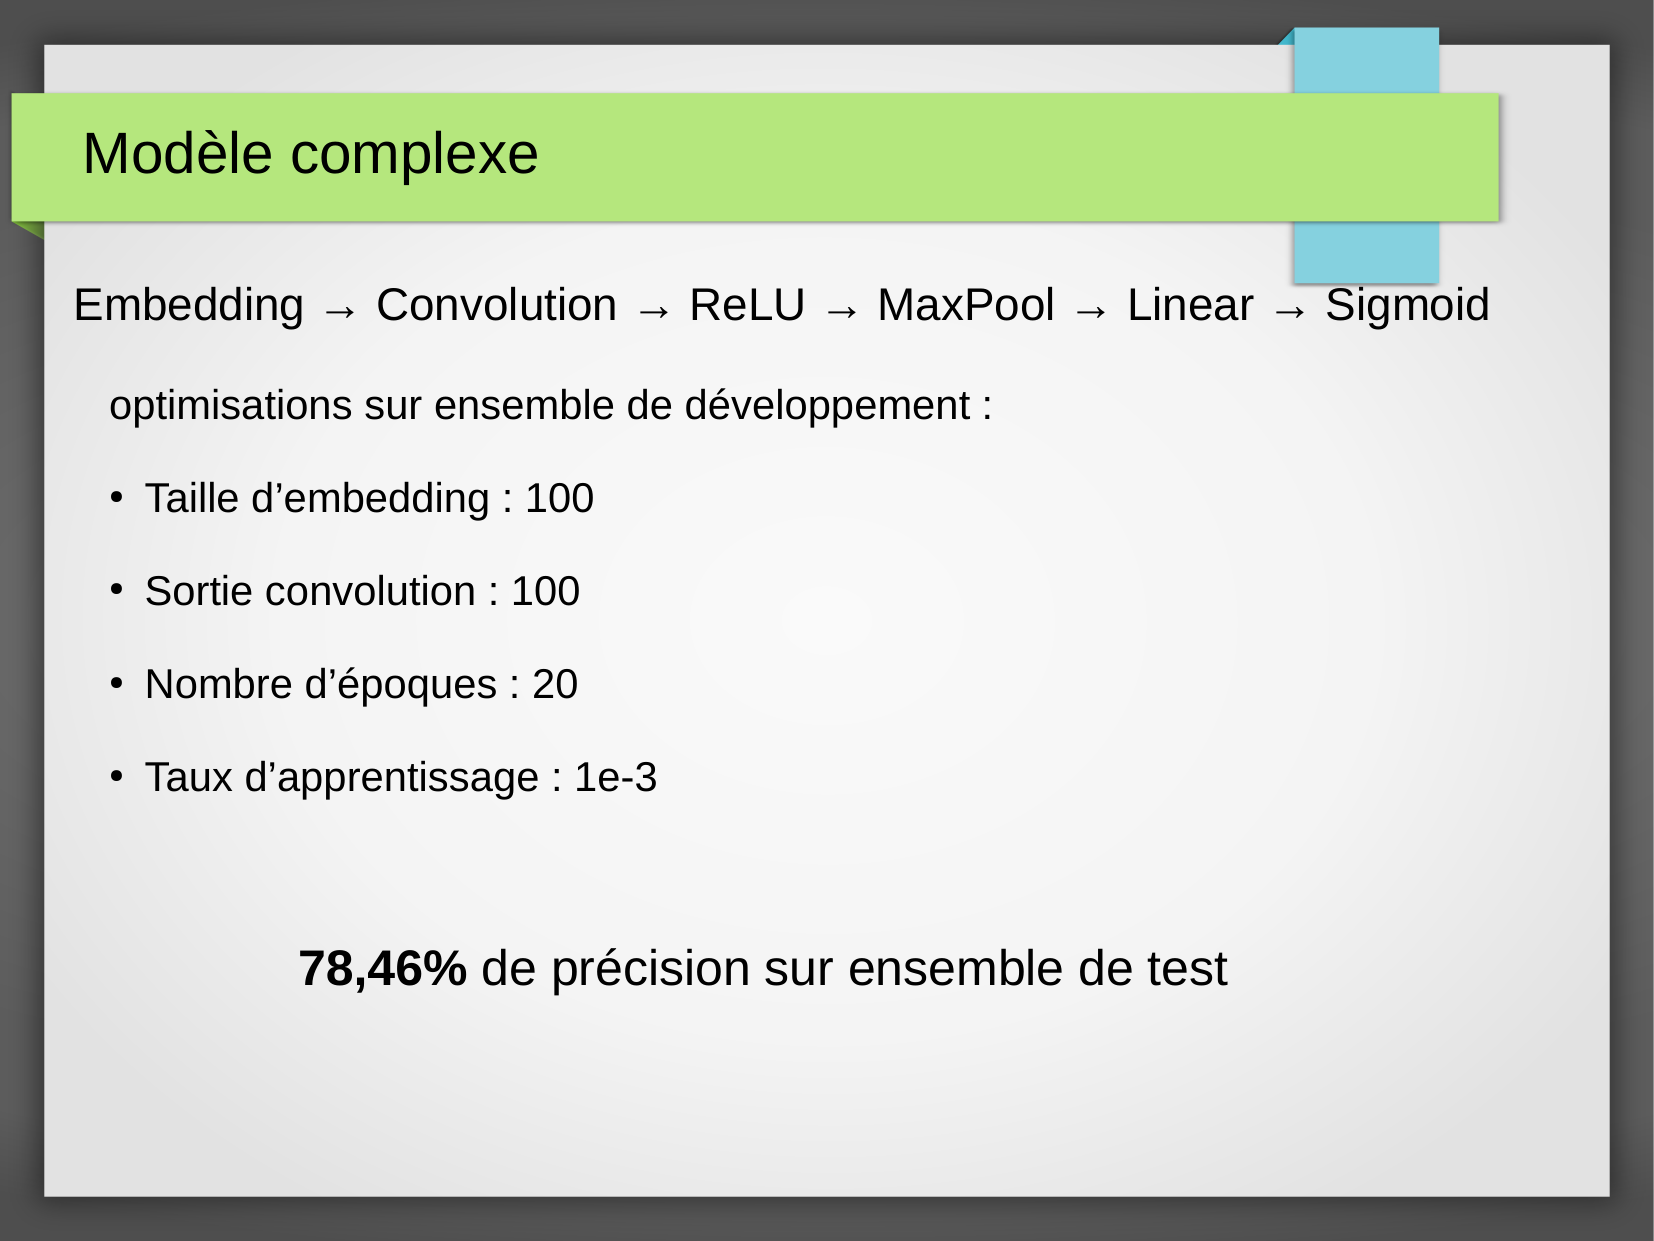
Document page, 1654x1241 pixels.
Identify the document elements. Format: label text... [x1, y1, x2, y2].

text_box Embedding → Convolution → ReLU → MaxPool → Linear → Sigmoid optimisations sur ensemble de développement : Taille d’embedding : 100 Sortie convolution : 100 Nombre d’époques : 20 Taux d’apprentissage : 1e-3 [59, 271, 1583, 808]
title Modèle complexe [82, 94, 1264, 213]
text_box 78,46% de précision sur ensemble de test [283, 933, 1359, 1004]
picture [0, 0, 1654, 1241]
